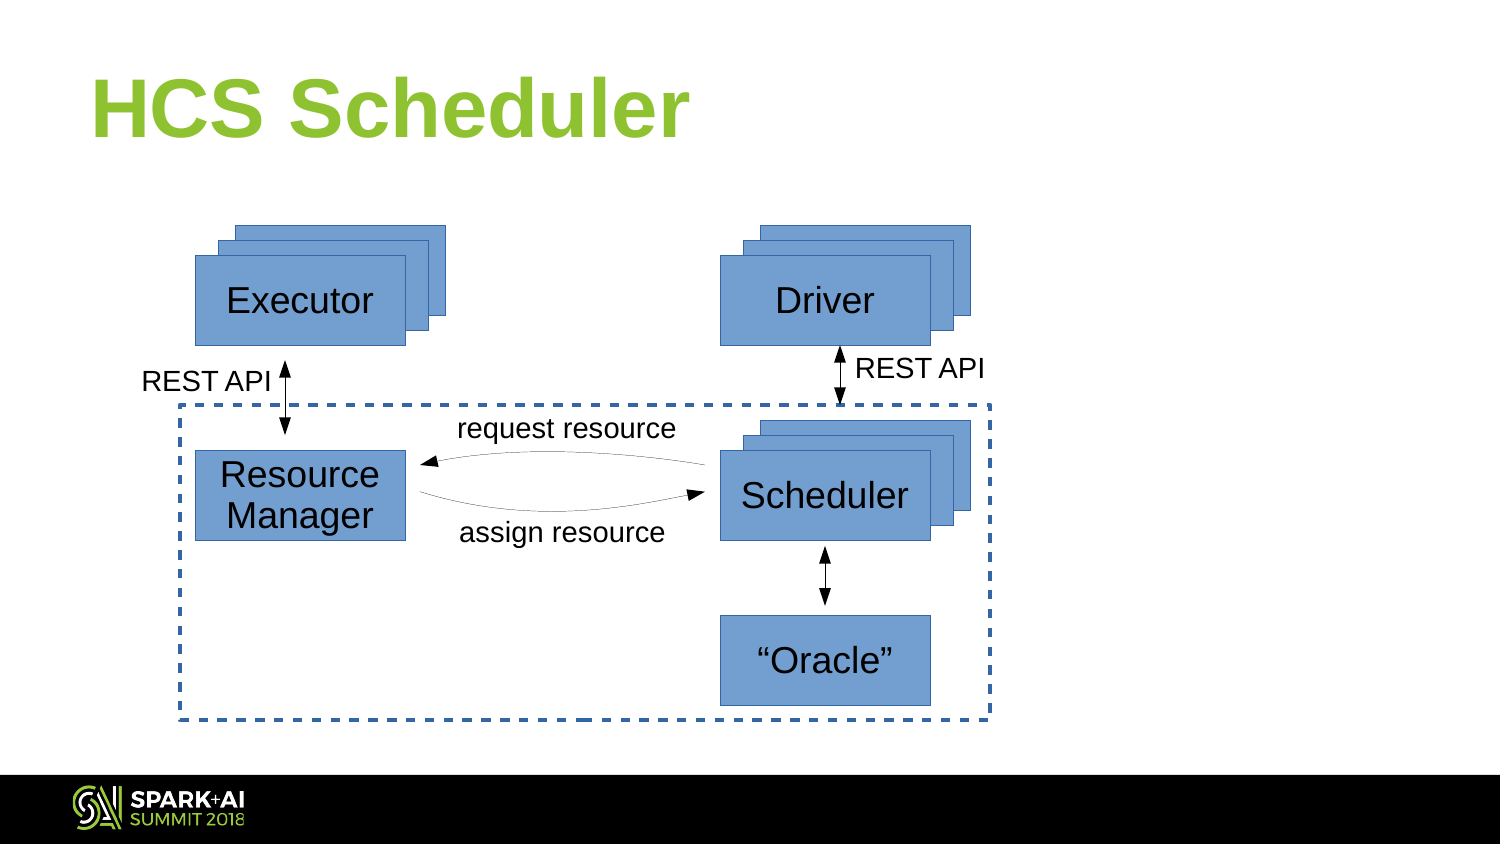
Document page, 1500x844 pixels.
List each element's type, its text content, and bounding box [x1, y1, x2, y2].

text_box Executor [195, 255, 406, 346]
text_box [743, 420, 971, 526]
text_box request resource [442, 404, 693, 452]
text_box Scheduler [720, 450, 931, 541]
text_box REST API [126, 357, 288, 406]
text_box [743, 225, 971, 331]
text_box “Oracle” [720, 615, 931, 706]
text_box [218, 225, 446, 331]
text_box REST API [840, 345, 1001, 393]
title HCS Scheduler [75, 33, 1426, 175]
text_box Driver [720, 255, 931, 346]
text_box Resource Manager [195, 450, 406, 541]
text_box assign resource [444, 508, 681, 556]
